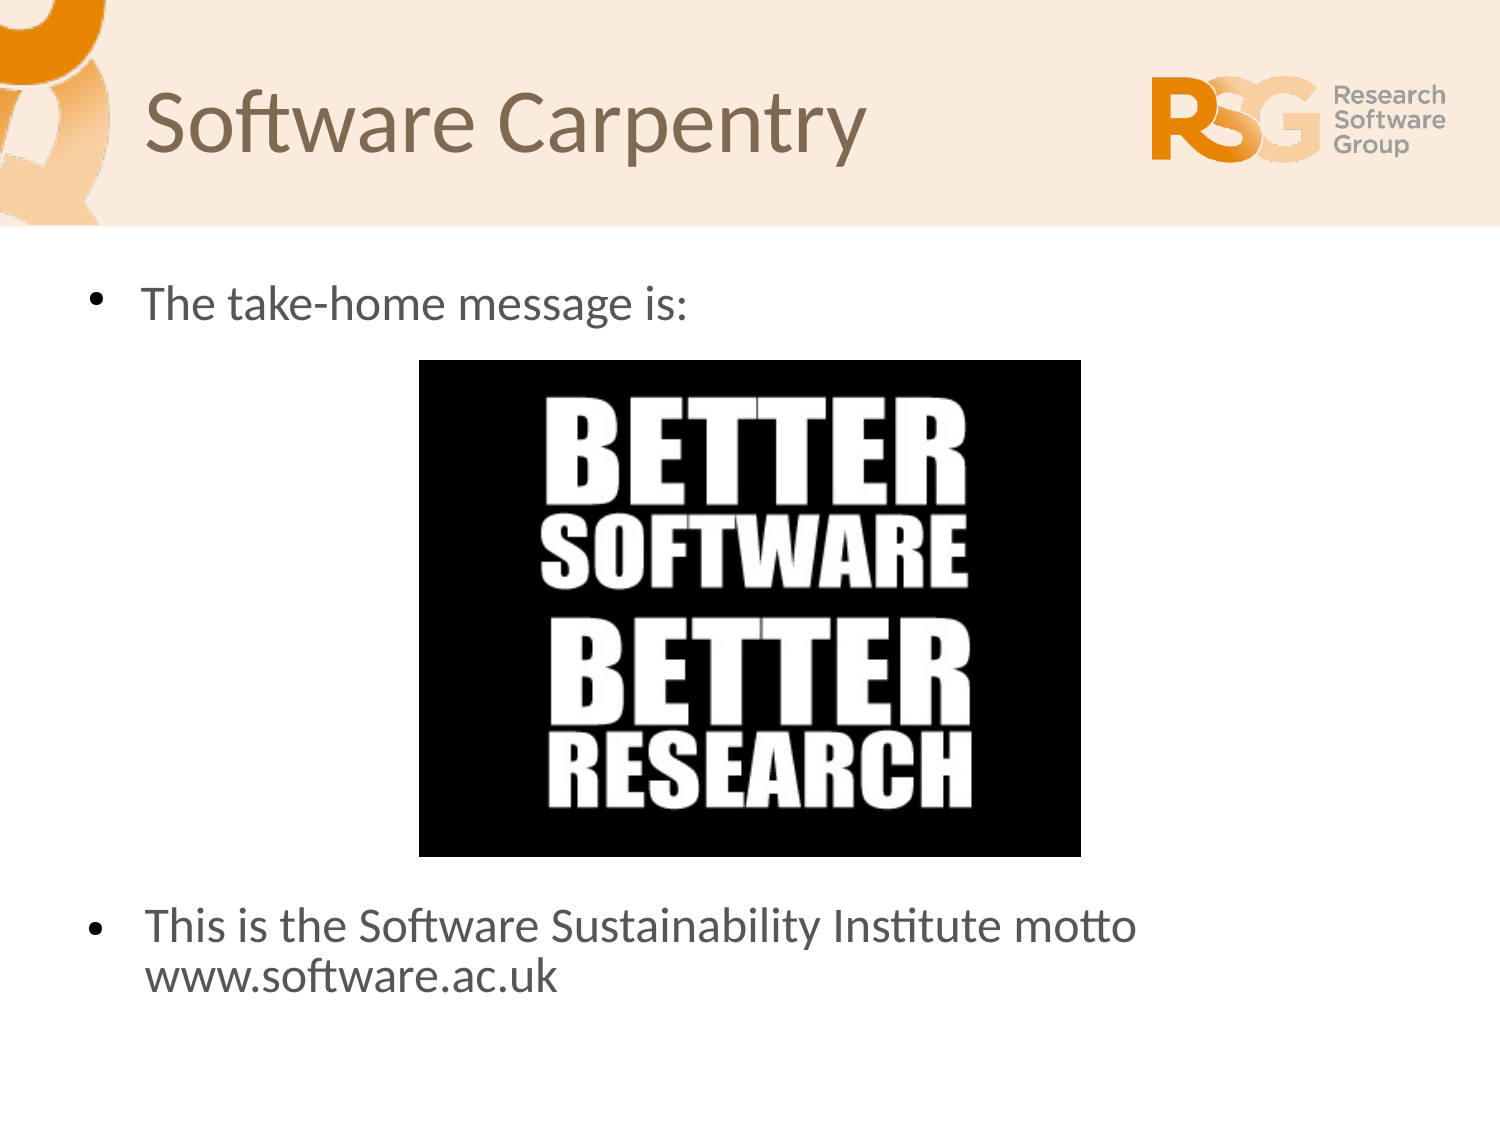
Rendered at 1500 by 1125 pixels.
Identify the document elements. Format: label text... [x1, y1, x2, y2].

list The take-home message is: [54, 262, 1425, 1035]
title Software Carpentry [129, 21, 1128, 210]
picture [0, 0, 113, 225]
picture [1100, 27, 1497, 212]
text_box This is the Software Sustainability Institute motto www.software.ac.uk [71, 897, 1229, 1013]
picture [419, 360, 1081, 857]
